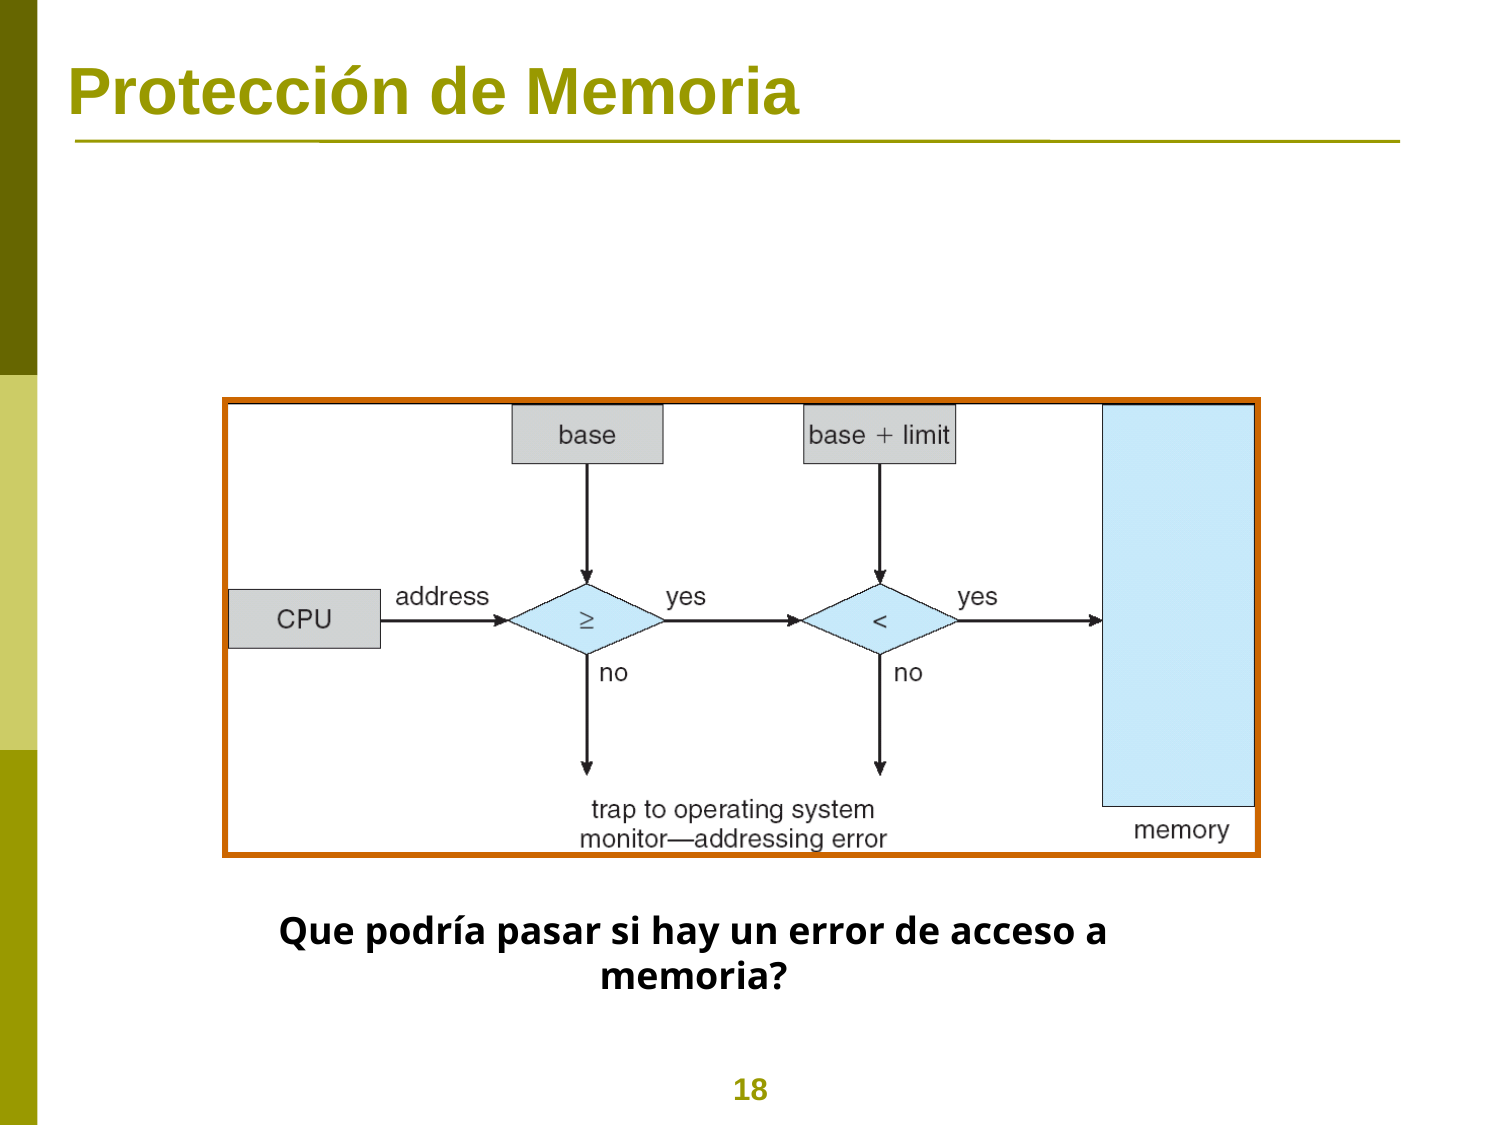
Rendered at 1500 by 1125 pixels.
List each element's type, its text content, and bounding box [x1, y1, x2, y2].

picture [227, 402, 1255, 852]
text_box Que podría pasar si hay un error de acceso a memoria? [262, 899, 1126, 1005]
text_box Protección de Memoria [52, 37, 1500, 136]
